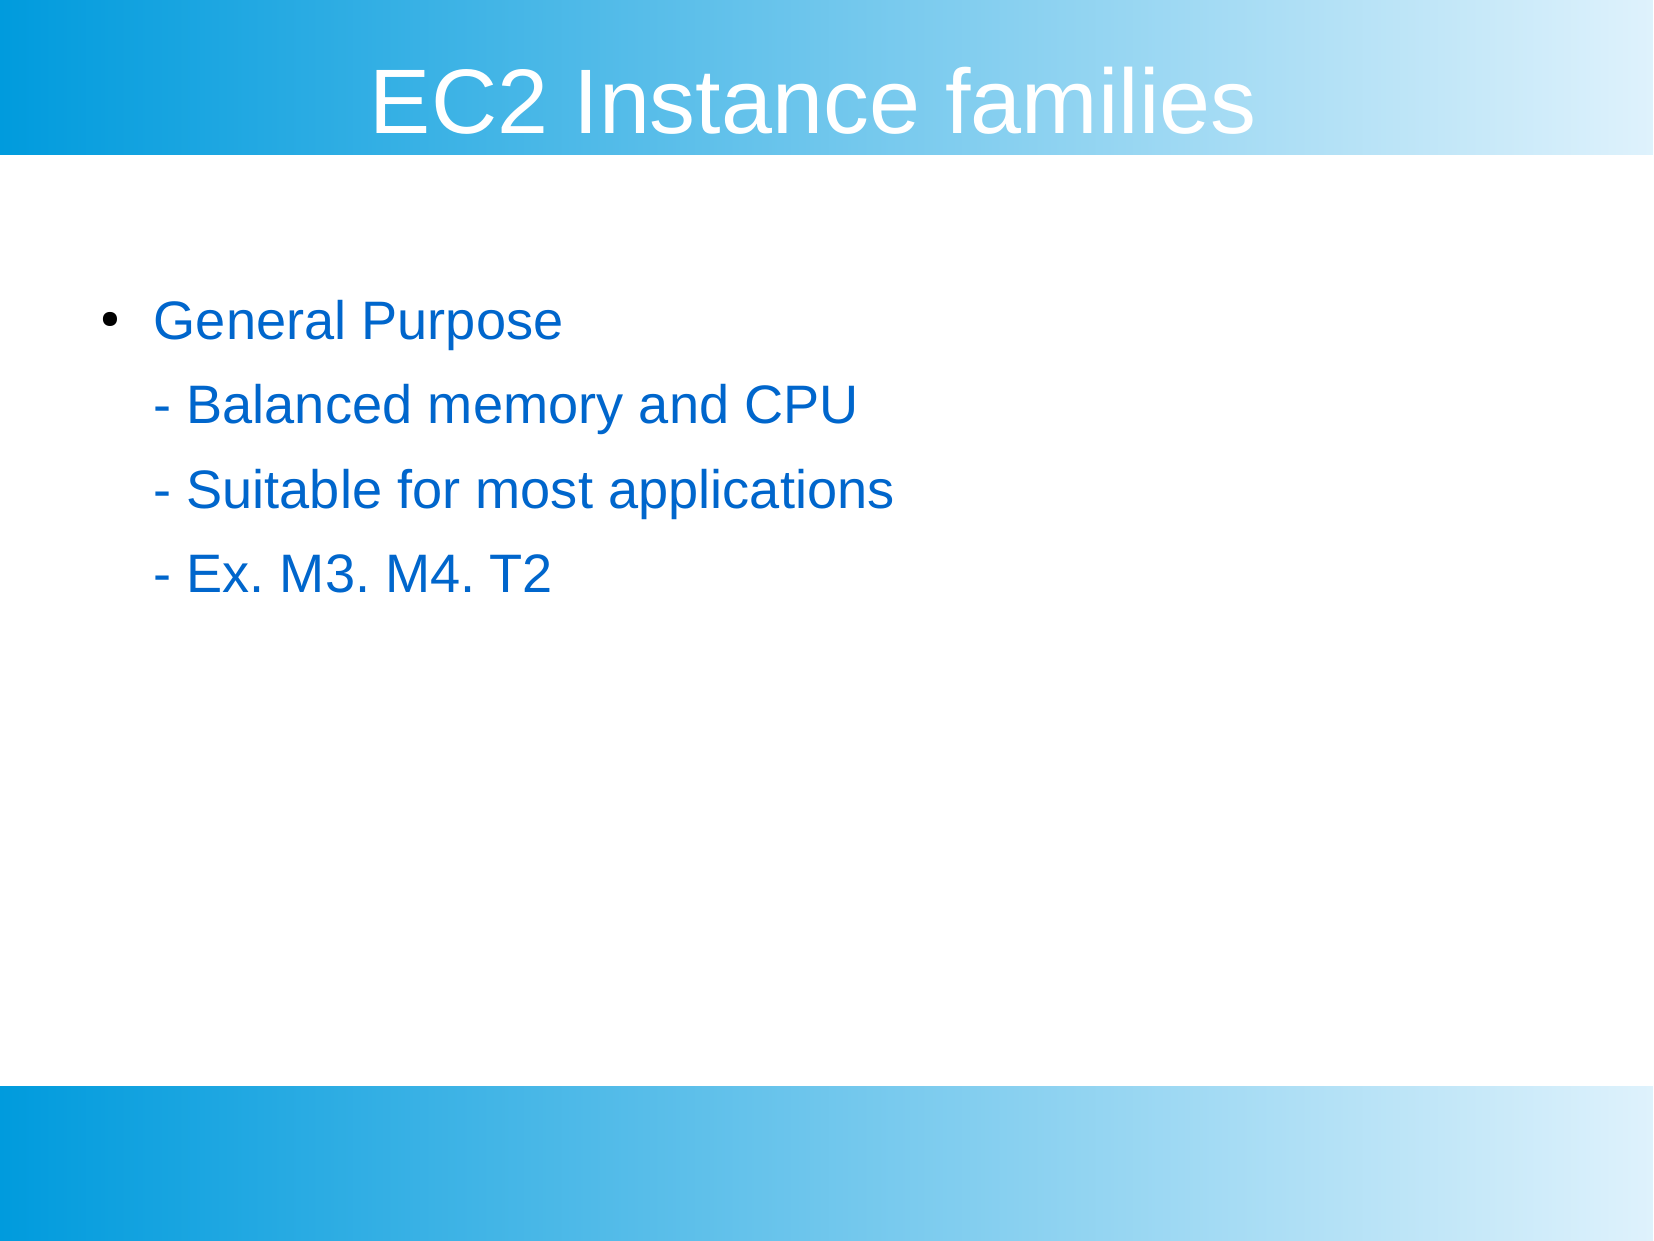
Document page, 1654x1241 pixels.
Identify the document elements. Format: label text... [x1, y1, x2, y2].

list General Purpose - Balanced memory and CPU - Suitable for most applications - Ex. M3. M4. T2 [82, 290, 1571, 1010]
title EC2 Instance families [82, 49, 1571, 155]
